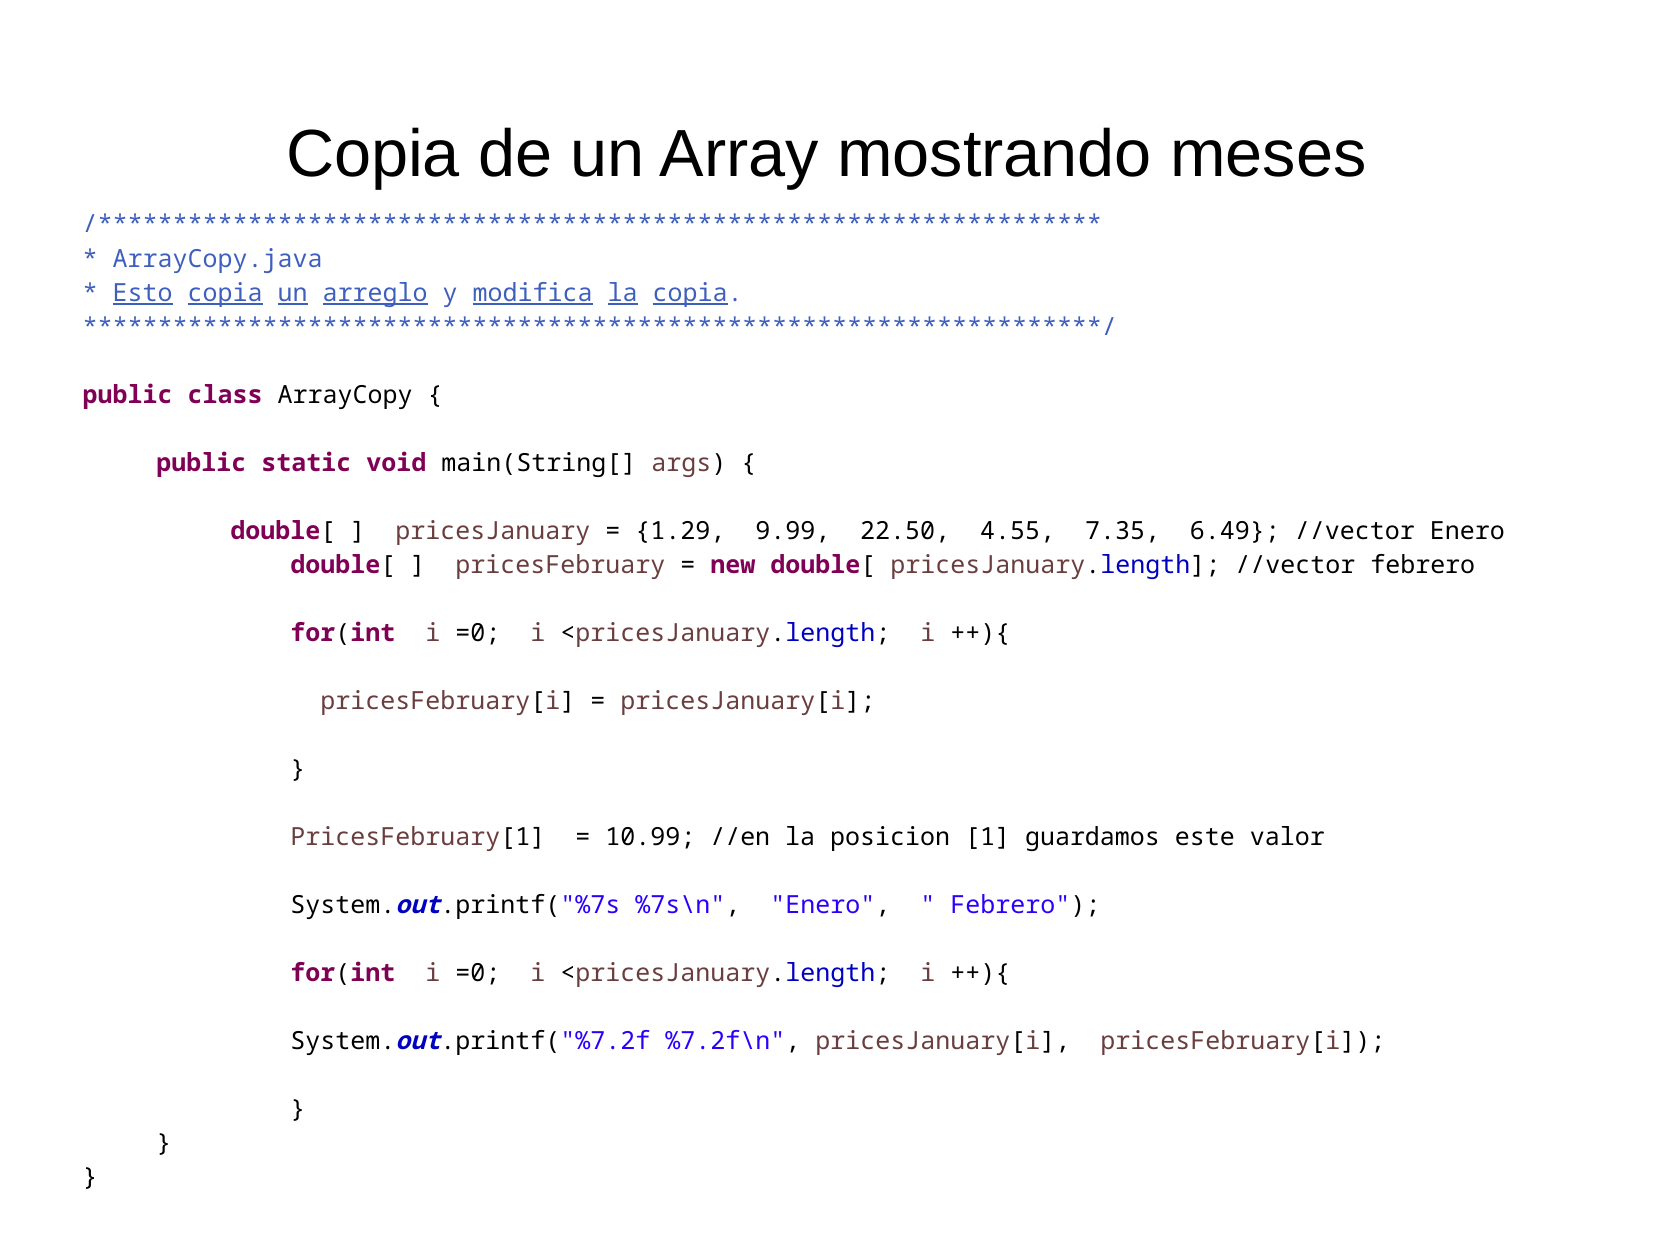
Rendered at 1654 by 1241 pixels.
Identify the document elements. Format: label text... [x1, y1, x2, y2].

subtitle /******************************************************************* * ArrayCopy.java * Esto copia un arreglo y modifica la copia. ********************************************************************/ public class ArrayCopy { public static void main(String[] args) { double[ ] pricesJanuary = {1.29, 9.99, 22.50, 4.55, 7.35, 6.49}; //vector Enero double[ ] pricesFebruary = new double[ pricesJanuary.length]; //vector febrero for(int i =0; i <pricesJanuary.length; i ++){ pricesFebruary[i] = pricesJanuary[i]; } PricesFebruary[1] = 10.99; //en la posicion [1] guardamos este valor System.out.printf("%7s %7s\n", "Enero", " Febrero"); for(int i =0; i <pricesJanuary.length; i ++){ System.out.printf("%7.2f %7.2f\n", pricesJanuary[i], pricesFebruary[i]); } } } [82, 275, 1571, 1124]
title Copia de un Array mostrando meses [82, 49, 1571, 257]
